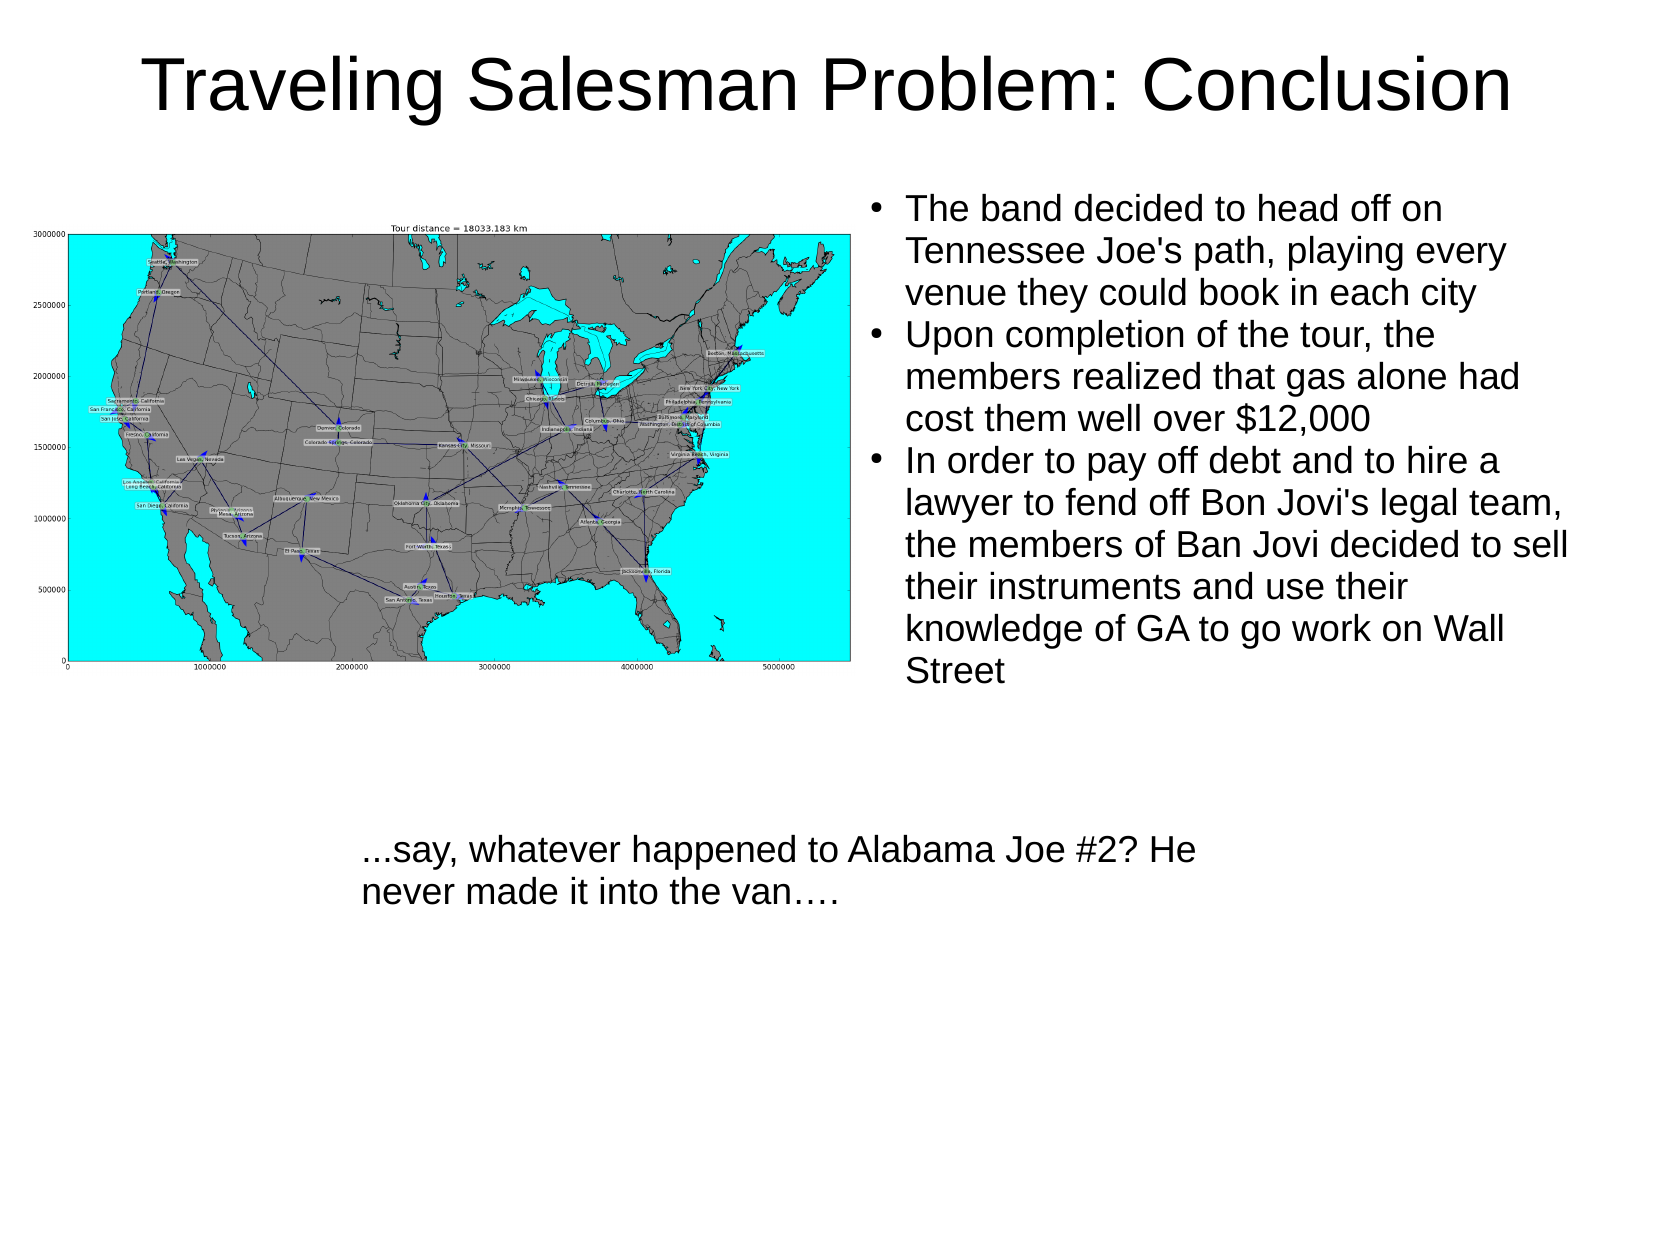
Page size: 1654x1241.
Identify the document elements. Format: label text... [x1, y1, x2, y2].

title Traveling Salesman Problem: Conclusion [82, 42, 1571, 127]
text_box ...say, whatever happened to Alabama Joe #2? He never made it into the van…. [346, 820, 1307, 920]
picture [30, 224, 855, 676]
text_box The band decided to head off on Tennessee Joe's path, playing every venue they could book in each city Upon completion of the tour, the members realized that gas alone had cost them well over $12,000 In order to pay off debt and to hire a lawyer to fend off Bon Jovi's legal team, the members of Ban Jovi decided to sell their instruments and use their knowledge of GA to go work on Wall Street [855, 180, 1606, 699]
